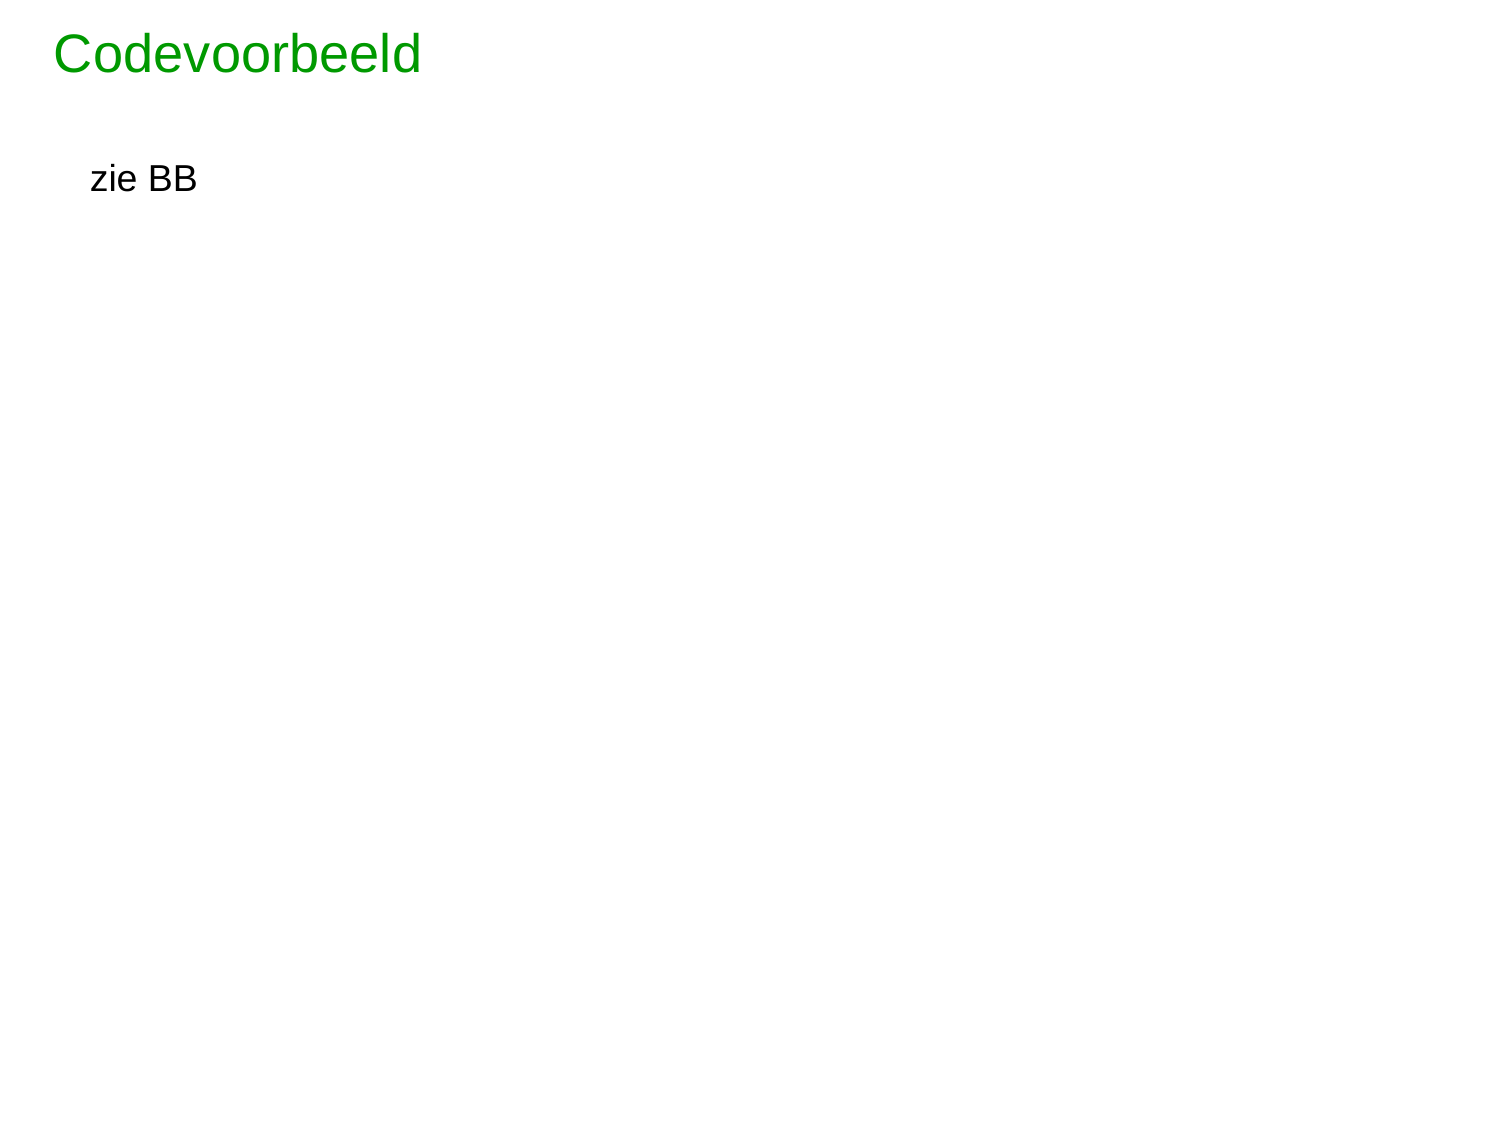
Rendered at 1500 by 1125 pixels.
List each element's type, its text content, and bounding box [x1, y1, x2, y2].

text_box Codevoorbeeld [39, 15, 1351, 92]
text_box zie BB [75, 149, 976, 207]
